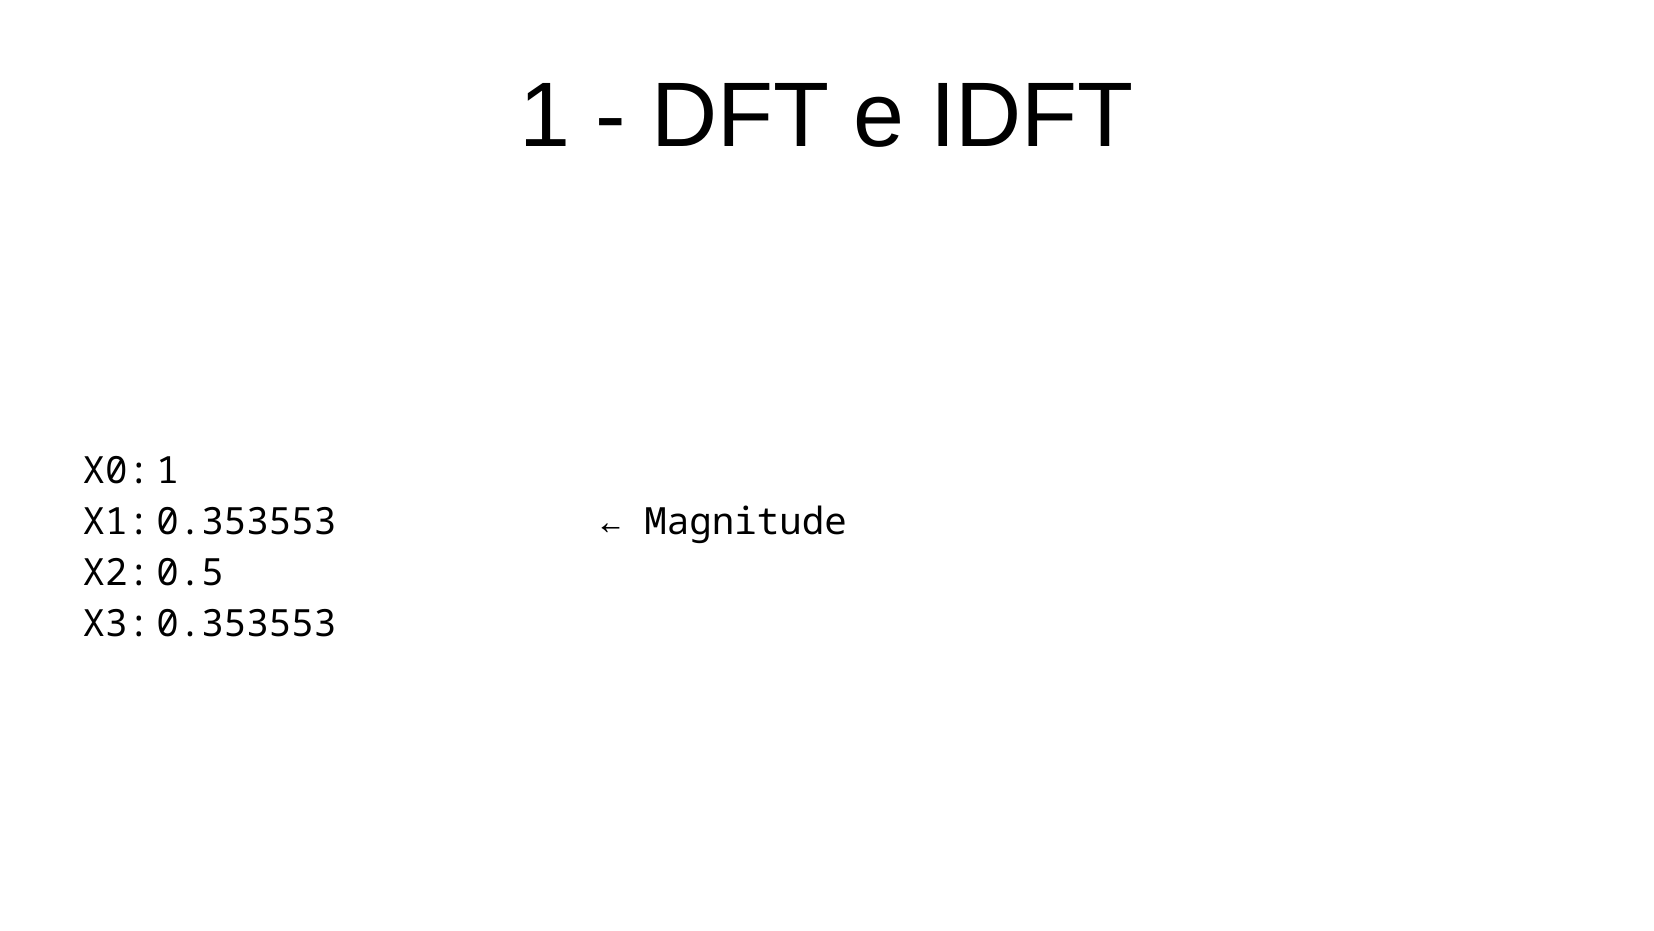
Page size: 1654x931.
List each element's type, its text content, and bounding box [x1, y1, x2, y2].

subtitle X0: 1 X1: 0.353553 ← Magnitude X2: 0.5 X3: 0.353553 [82, 217, 1571, 875]
title 1 - DFT e IDFT [82, 37, 1571, 193]
